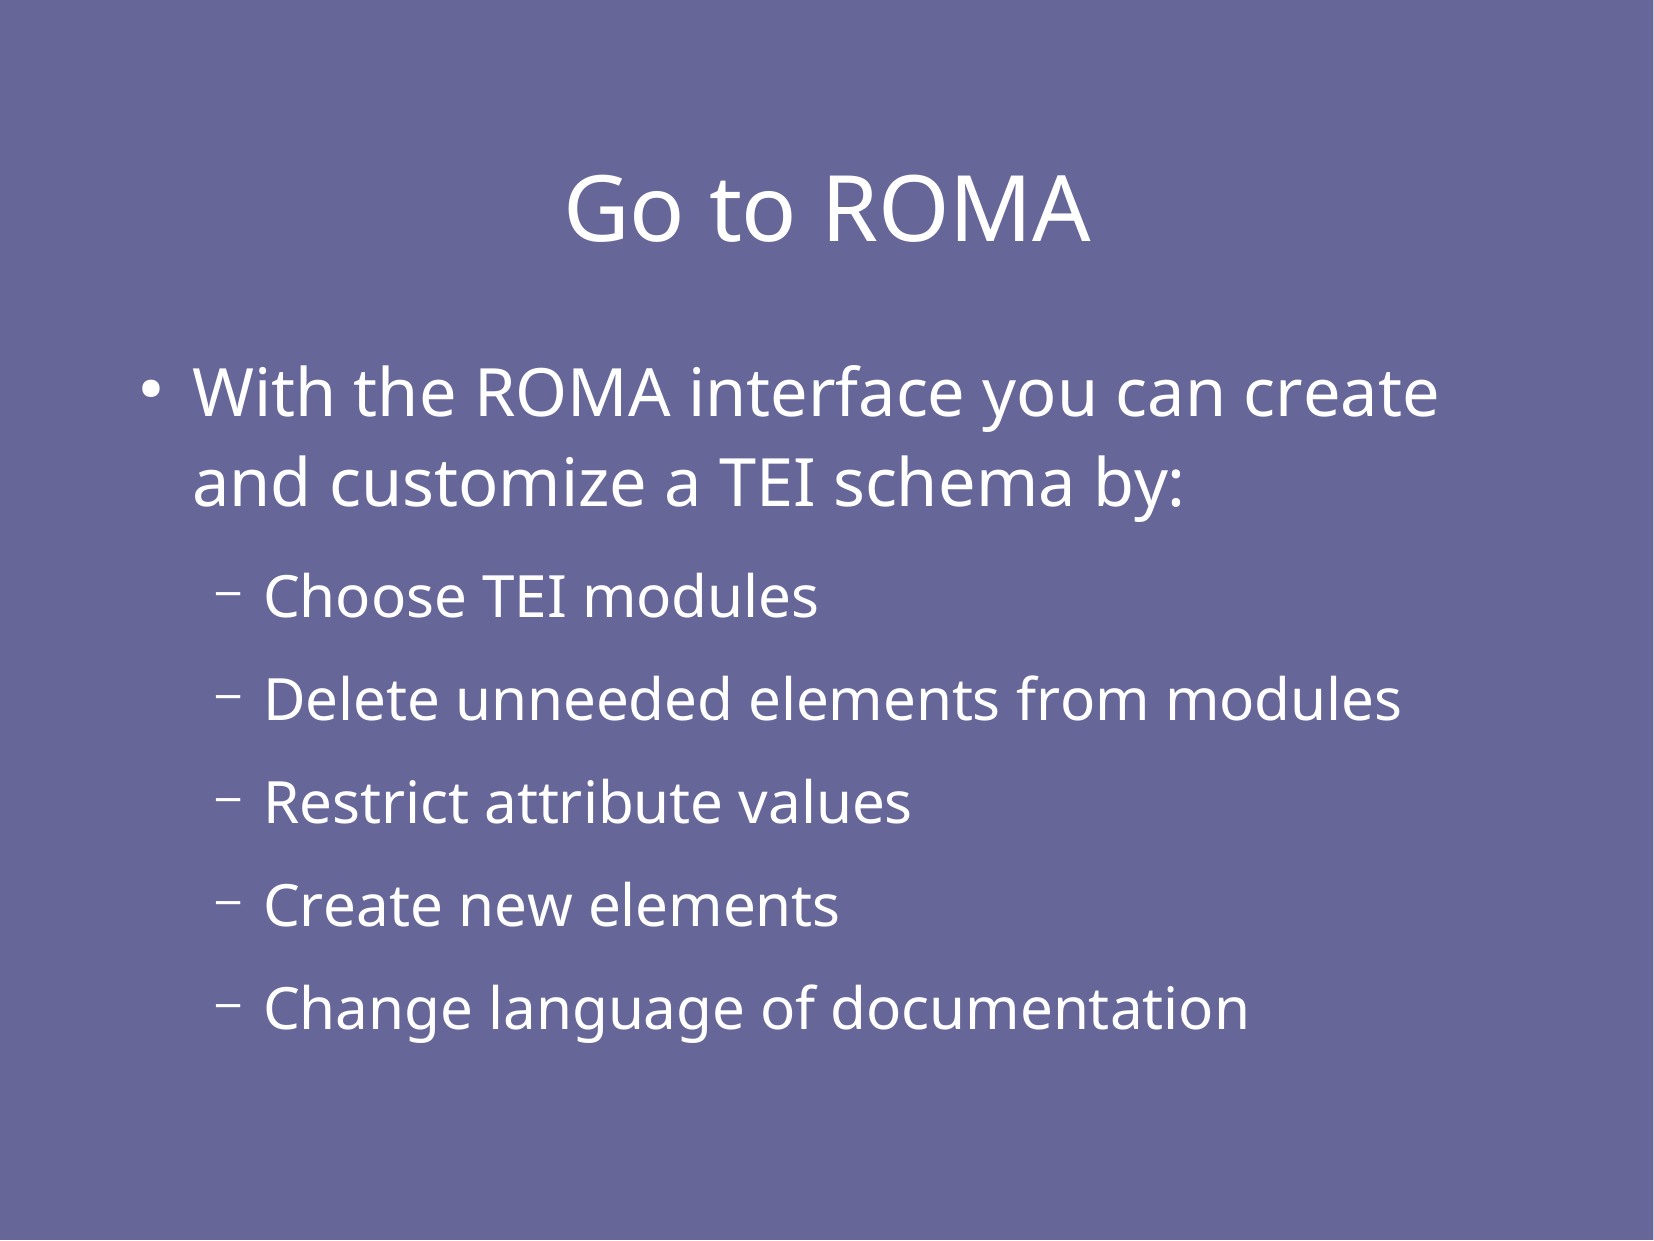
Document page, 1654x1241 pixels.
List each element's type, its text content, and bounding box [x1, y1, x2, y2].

list With the ROMA interface you can create and customize a TEI schema by: Choose TEI modules Delete unneeded elements from modules Restrict attribute values Create new elements Change language of documentation [121, 344, 1534, 1127]
title Go to ROMA [121, 102, 1534, 310]
